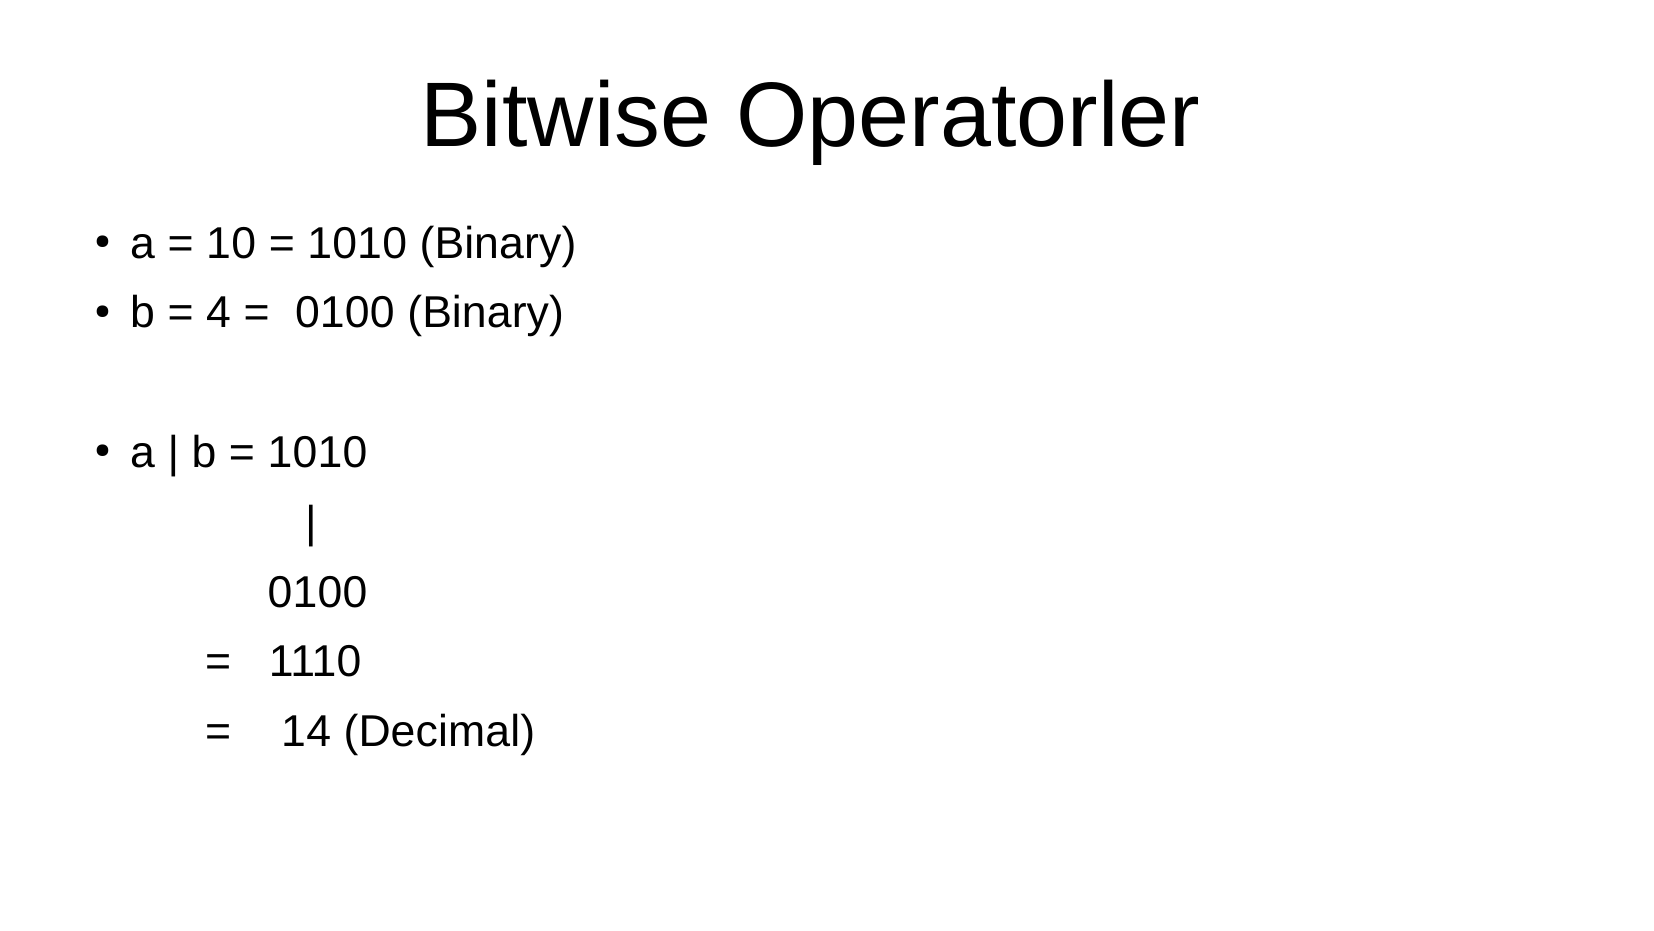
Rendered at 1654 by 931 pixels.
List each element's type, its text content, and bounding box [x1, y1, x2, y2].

list a = 10 = 1010 (Binary) b = 4 = 0100 (Binary) a | b = 1010 | 0100 = 1110 = 14 (Decimal) [82, 217, 1571, 758]
title Bitwise Operatorler [82, 37, 1571, 193]
